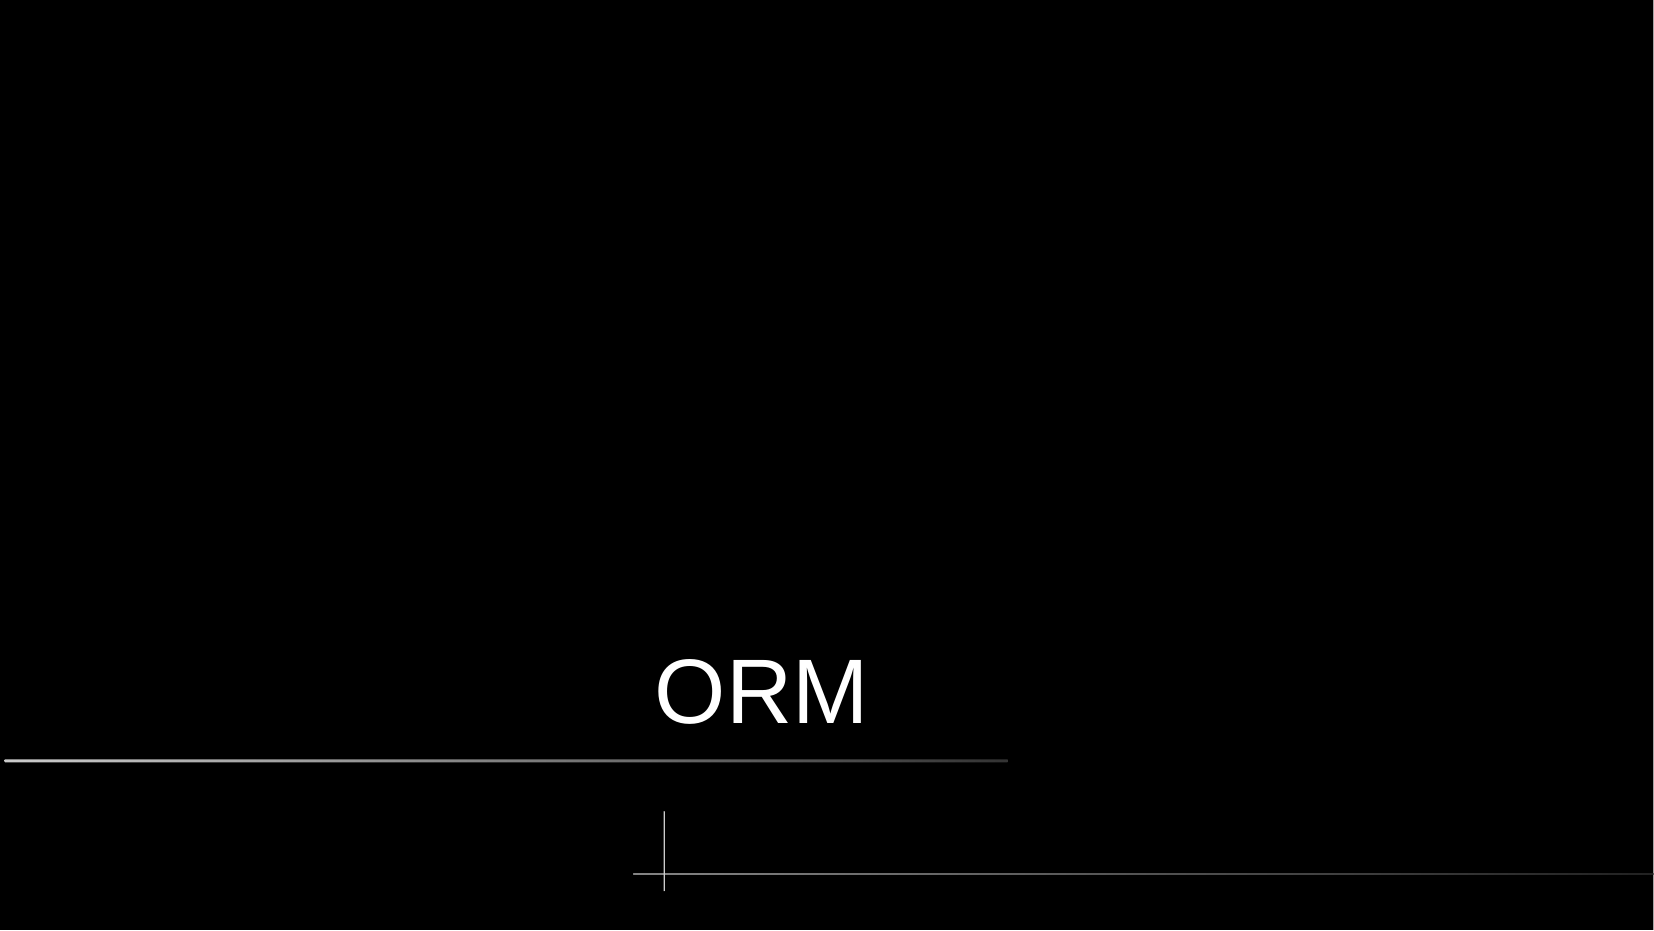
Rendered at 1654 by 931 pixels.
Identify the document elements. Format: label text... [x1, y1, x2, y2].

title ORM [23, 637, 1501, 746]
